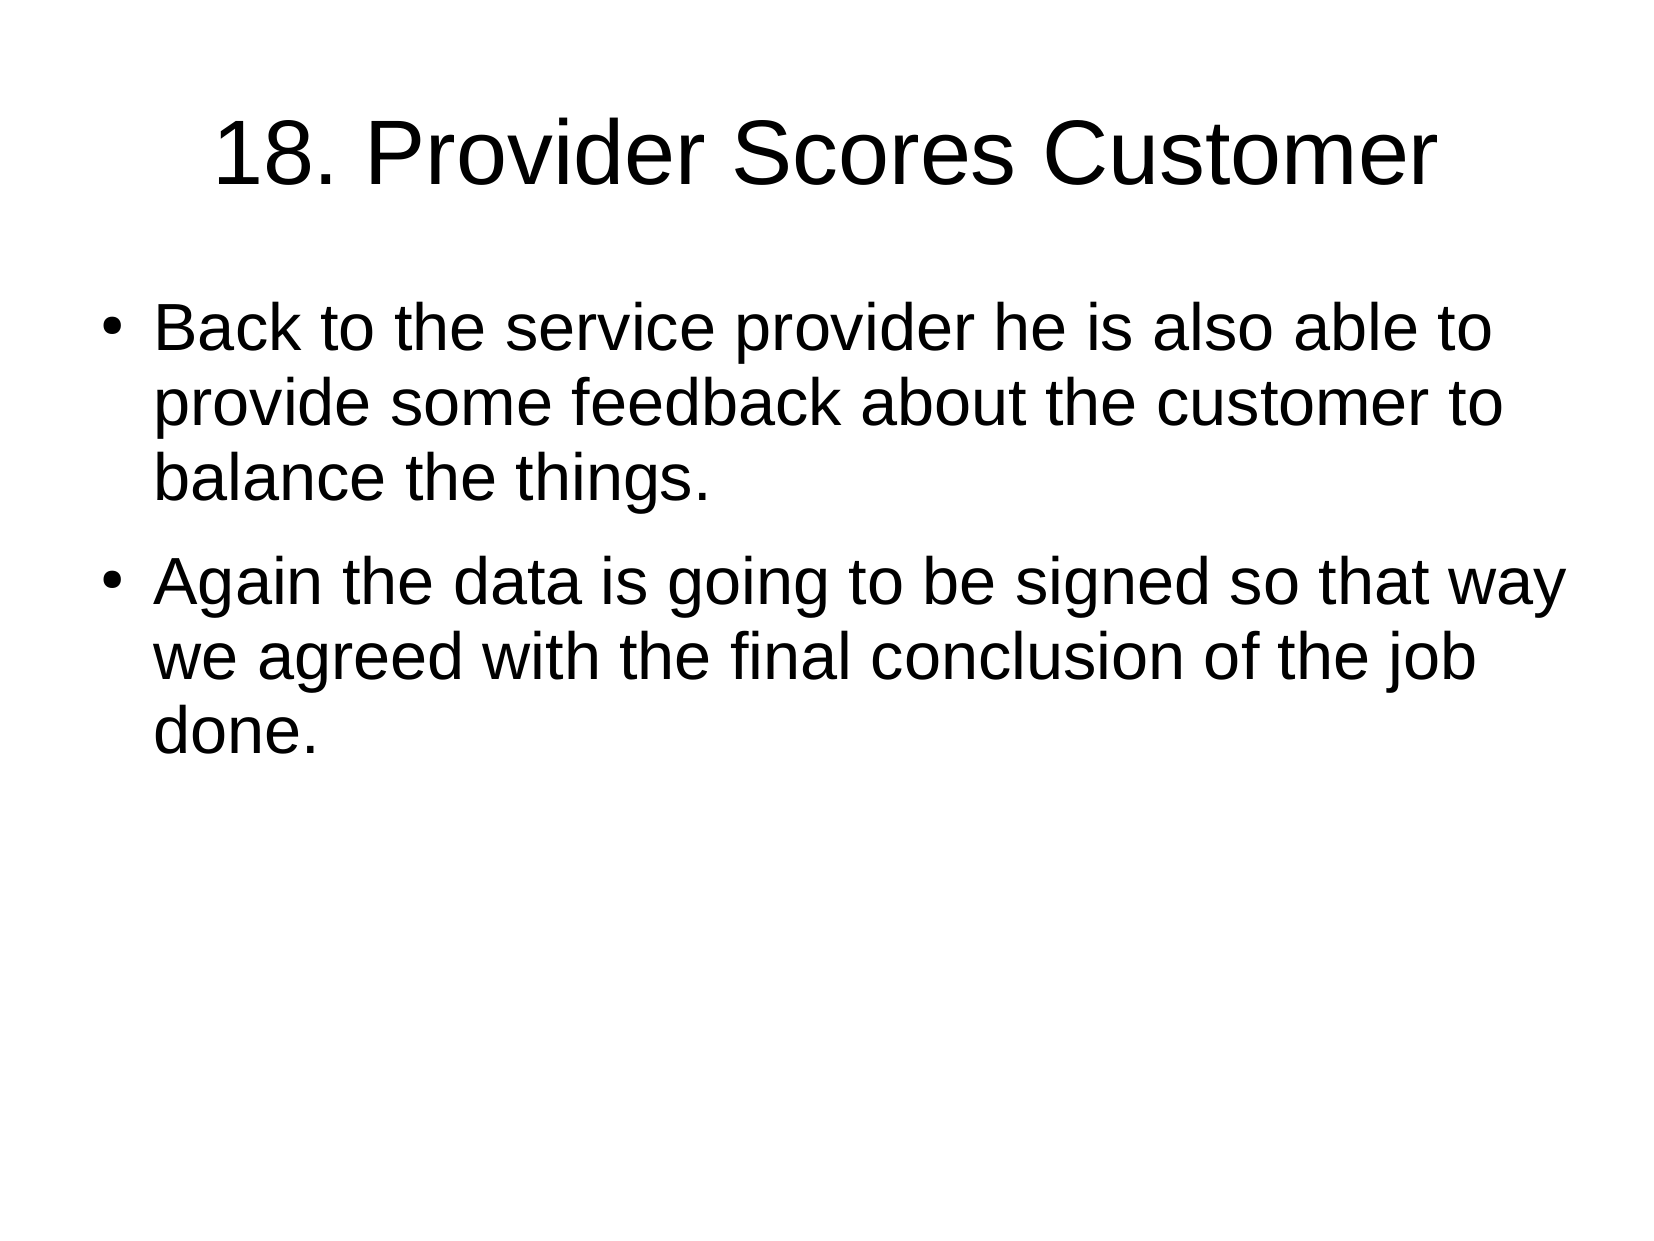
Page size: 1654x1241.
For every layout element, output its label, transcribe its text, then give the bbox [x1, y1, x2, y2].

title 18. Provider Scores Customer [82, 49, 1571, 257]
list Back to the service provider he is also able to provide some feedback about the customer to balance the things. Again the data is going to be signed so that way we agreed with the final conclusion of the job done. [82, 290, 1571, 1010]
